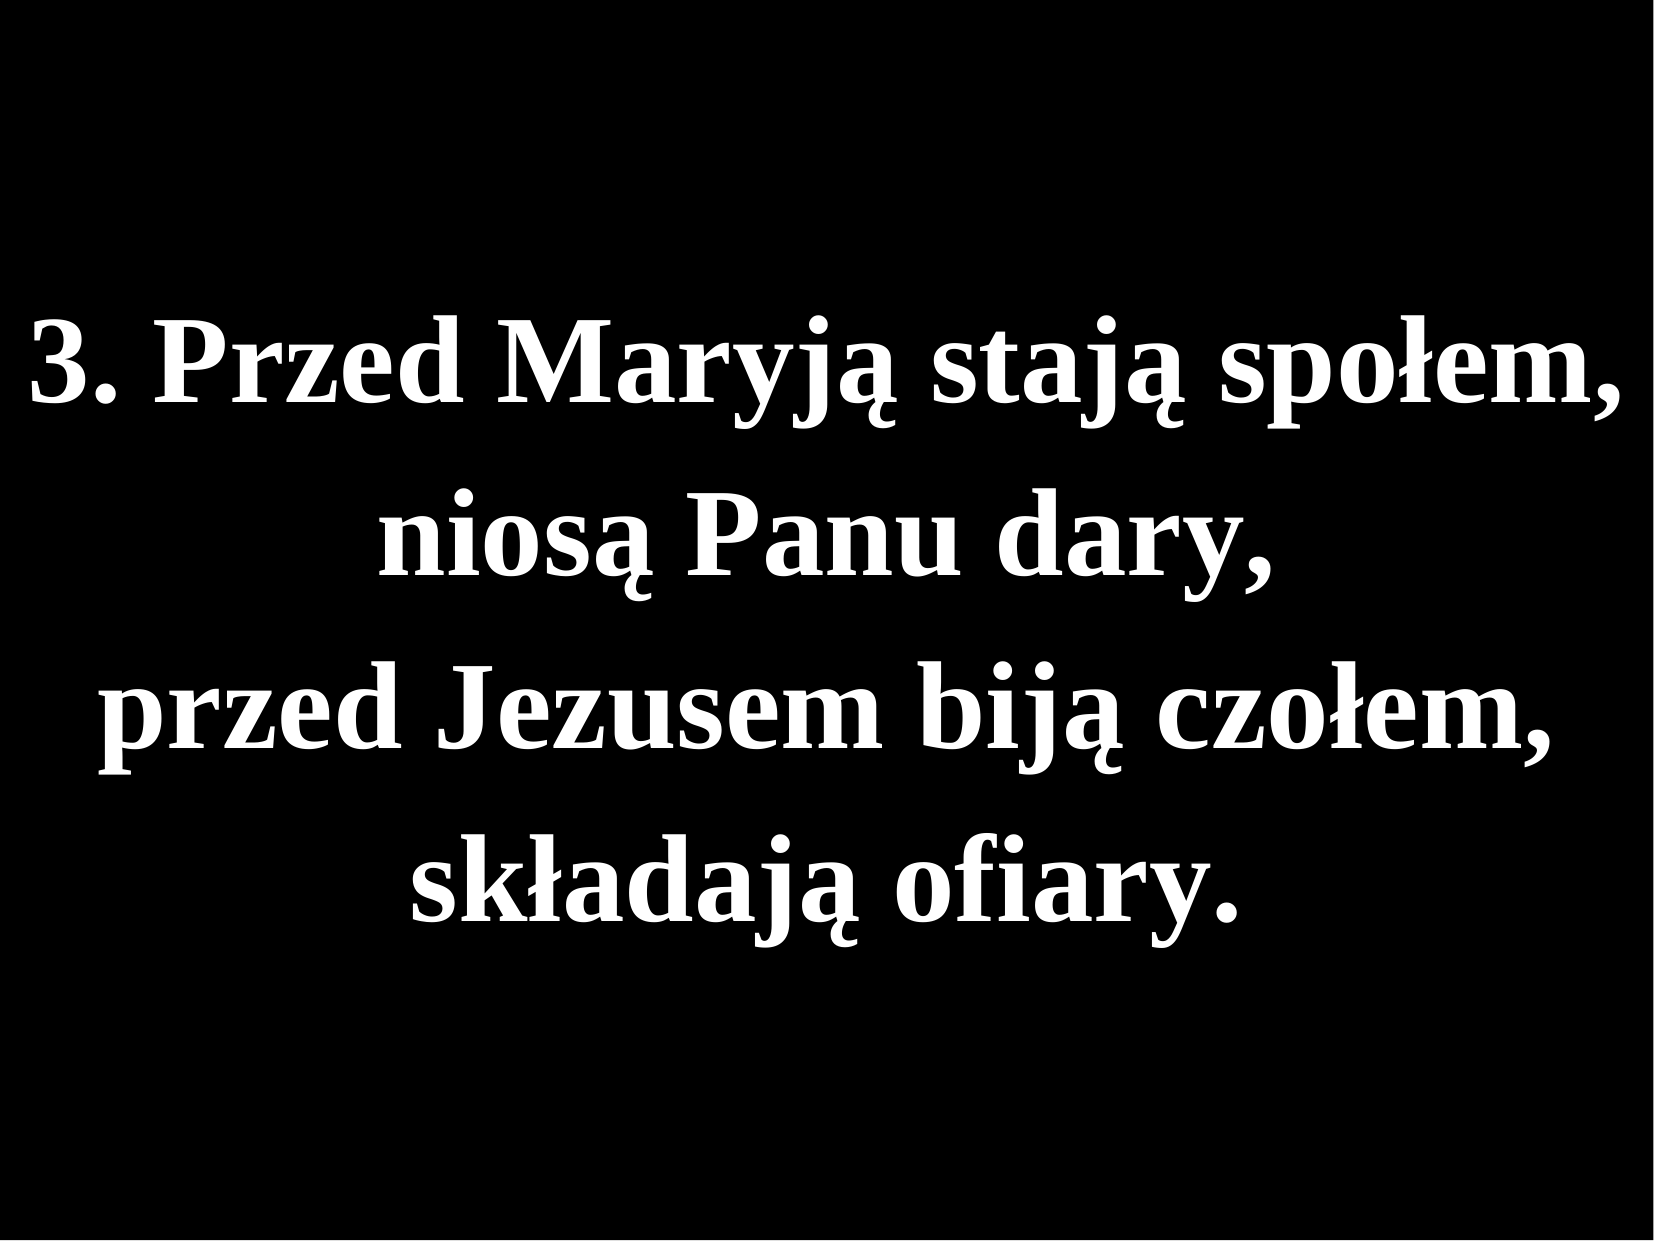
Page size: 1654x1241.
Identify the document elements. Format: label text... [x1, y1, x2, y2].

title 3. Przed Maryją stają społem, ppp niosą Panu dary, ppp przed Jezusem biją czołem, ppp składają ofiary. [0, 0, 1654, 1241]
